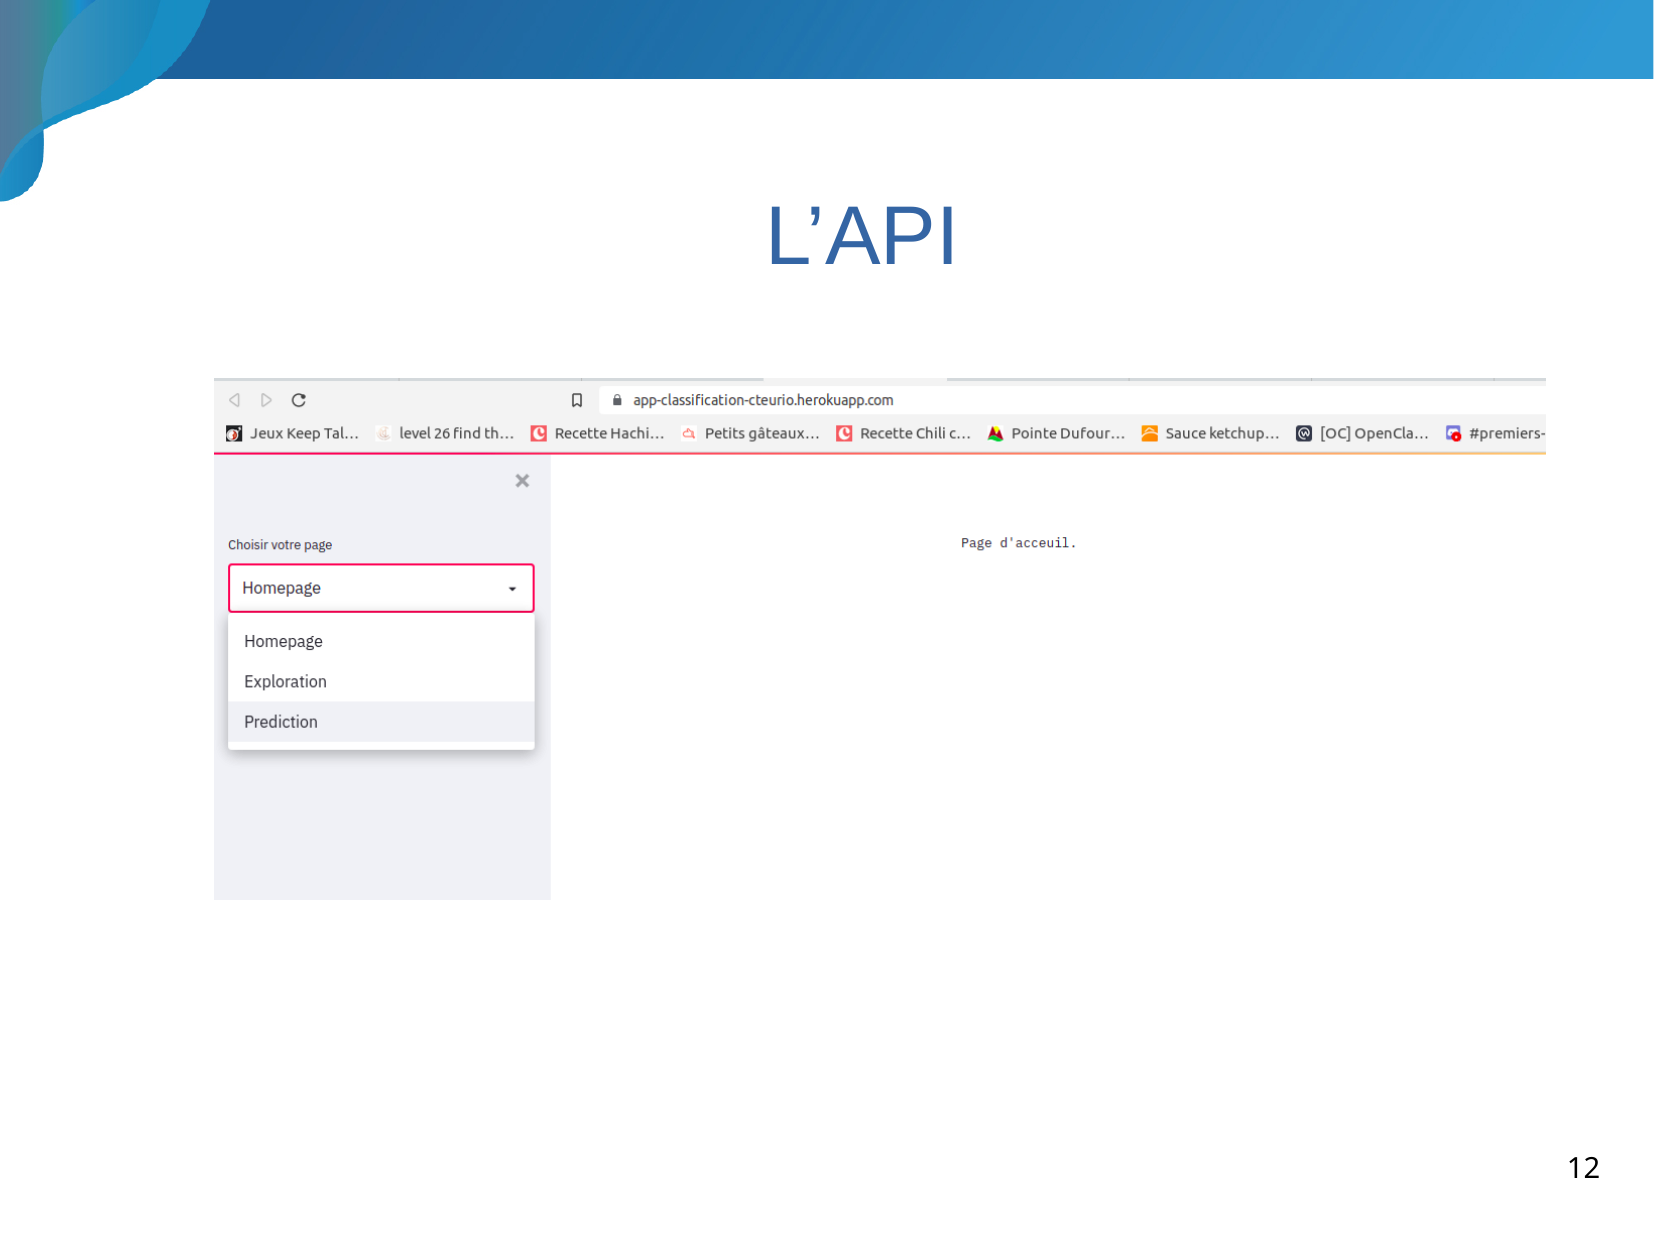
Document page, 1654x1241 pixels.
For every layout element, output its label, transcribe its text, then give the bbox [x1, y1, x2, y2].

picture [0, 0, 1654, 1241]
title L’API [82, 139, 1571, 332]
